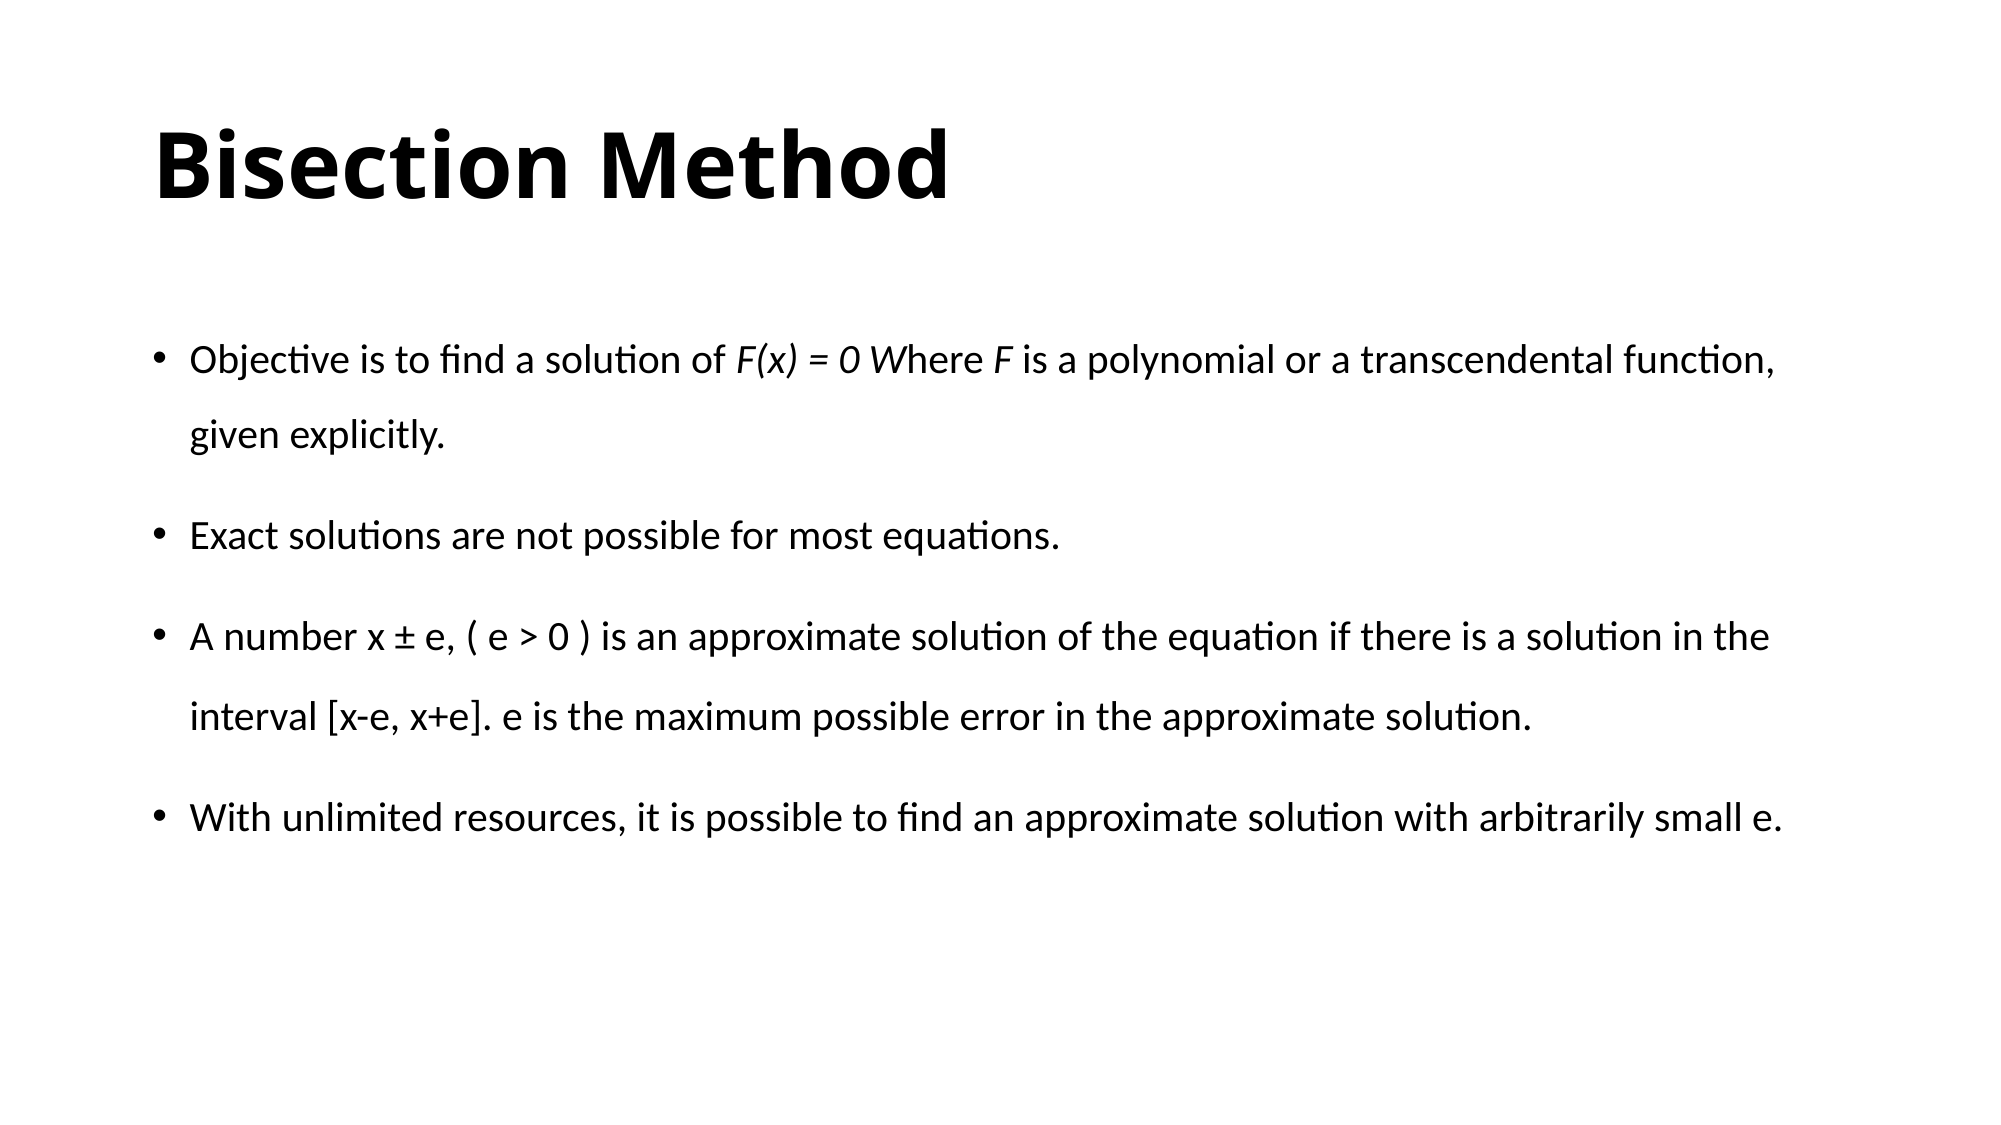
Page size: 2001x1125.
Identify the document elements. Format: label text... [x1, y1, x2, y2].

text_box Objective is to find a solution of F(x) = 0 Where F is a polynomial or a transcendental function, given explicitly. Exact solutions are not possible for most equations. A number x ± e, ( e > 0 ) is an approximate solution of the equation if there is a solution in the interval [x-e, x+e]. e is the maximum possible error in the approximate solution. With unlimited resources, it is possible to find an approximate solution with arbitrarily small e. [137, 299, 1863, 1014]
text_box Bisection Method [137, 59, 1863, 278]
